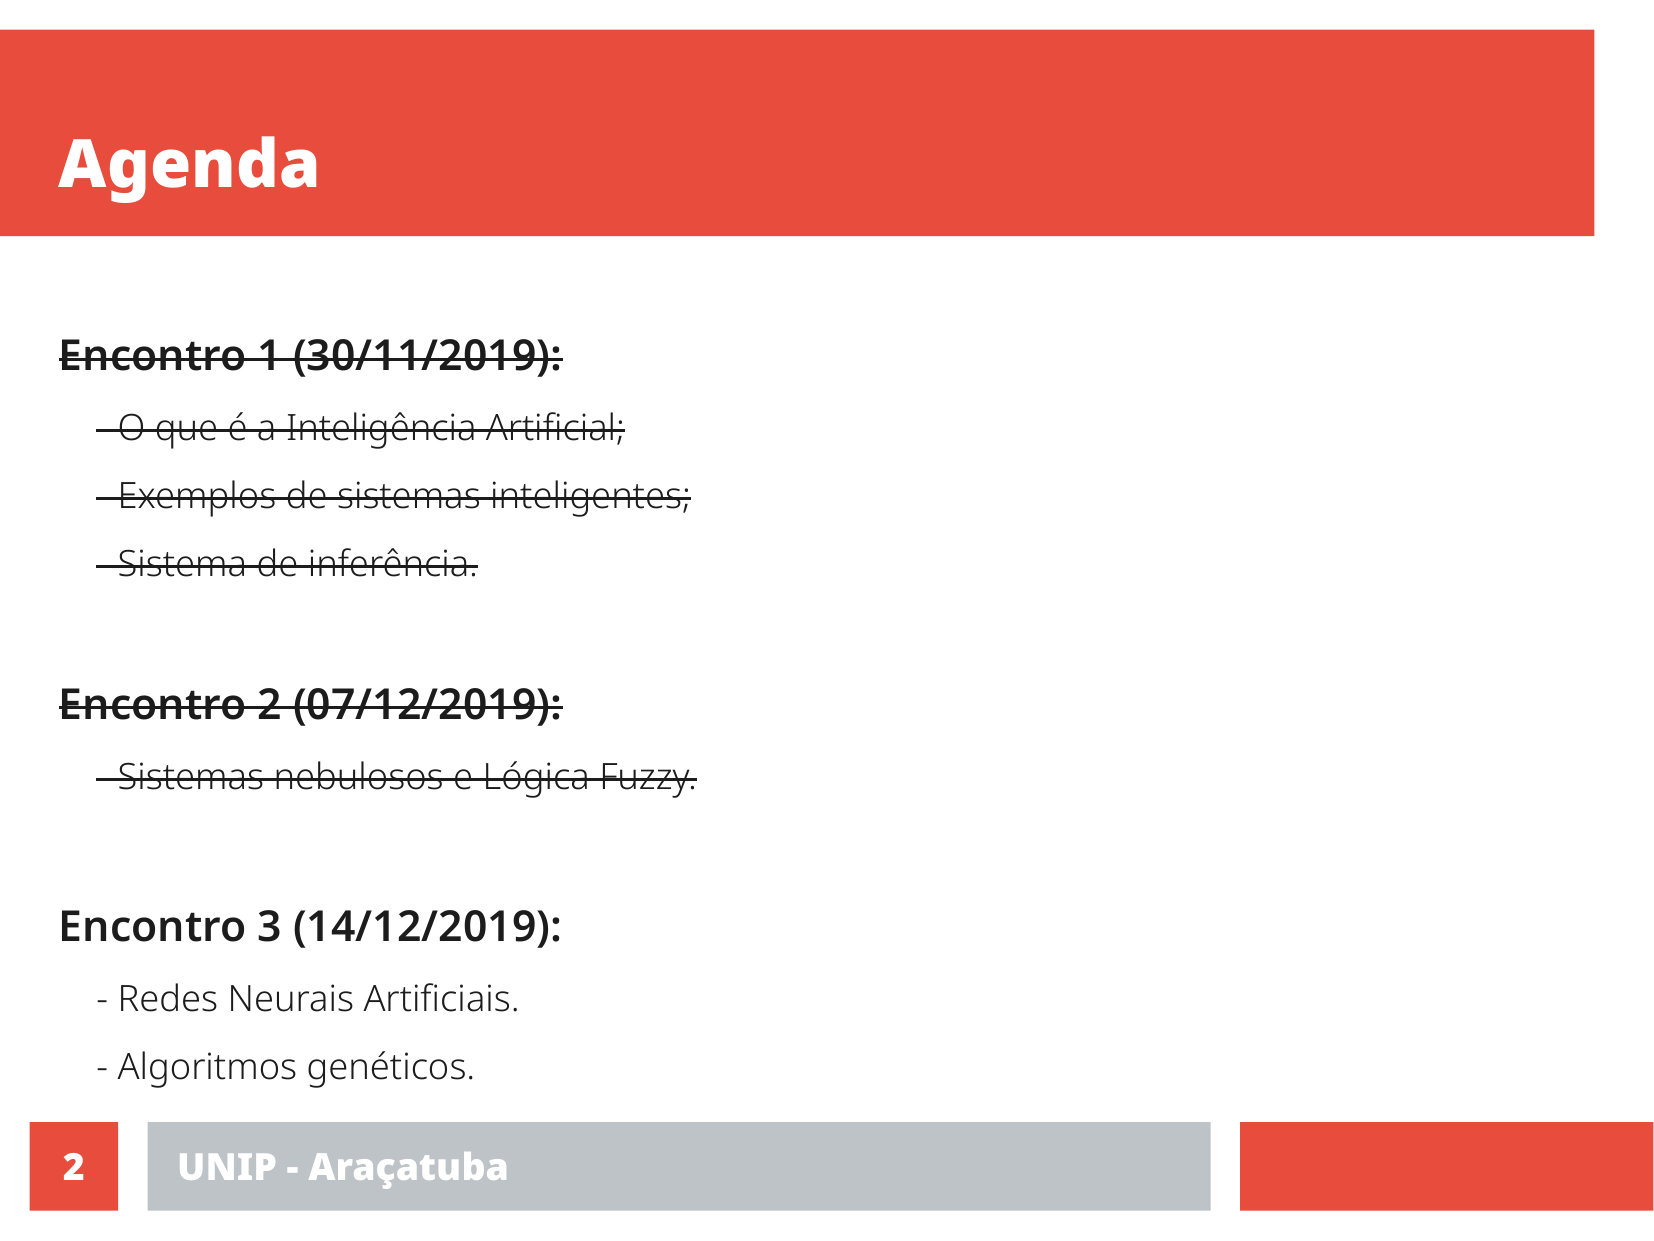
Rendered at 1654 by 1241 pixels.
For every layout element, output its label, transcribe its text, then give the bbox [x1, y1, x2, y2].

title Agenda [59, 59, 1595, 207]
list Encontro 1 (30/11/2019): - O que é a Inteligência Artificial; - Exemplos de sistemas inteligentes; - Sistema de inferência. Encontro 2 (07/12/2019): - Sistemas nebulosos e Lógica Fuzzy. Encontro 3 (14/12/2019): - Redes Neurais Artificiais. - Algoritmos genéticos. [59, 324, 1565, 1093]
